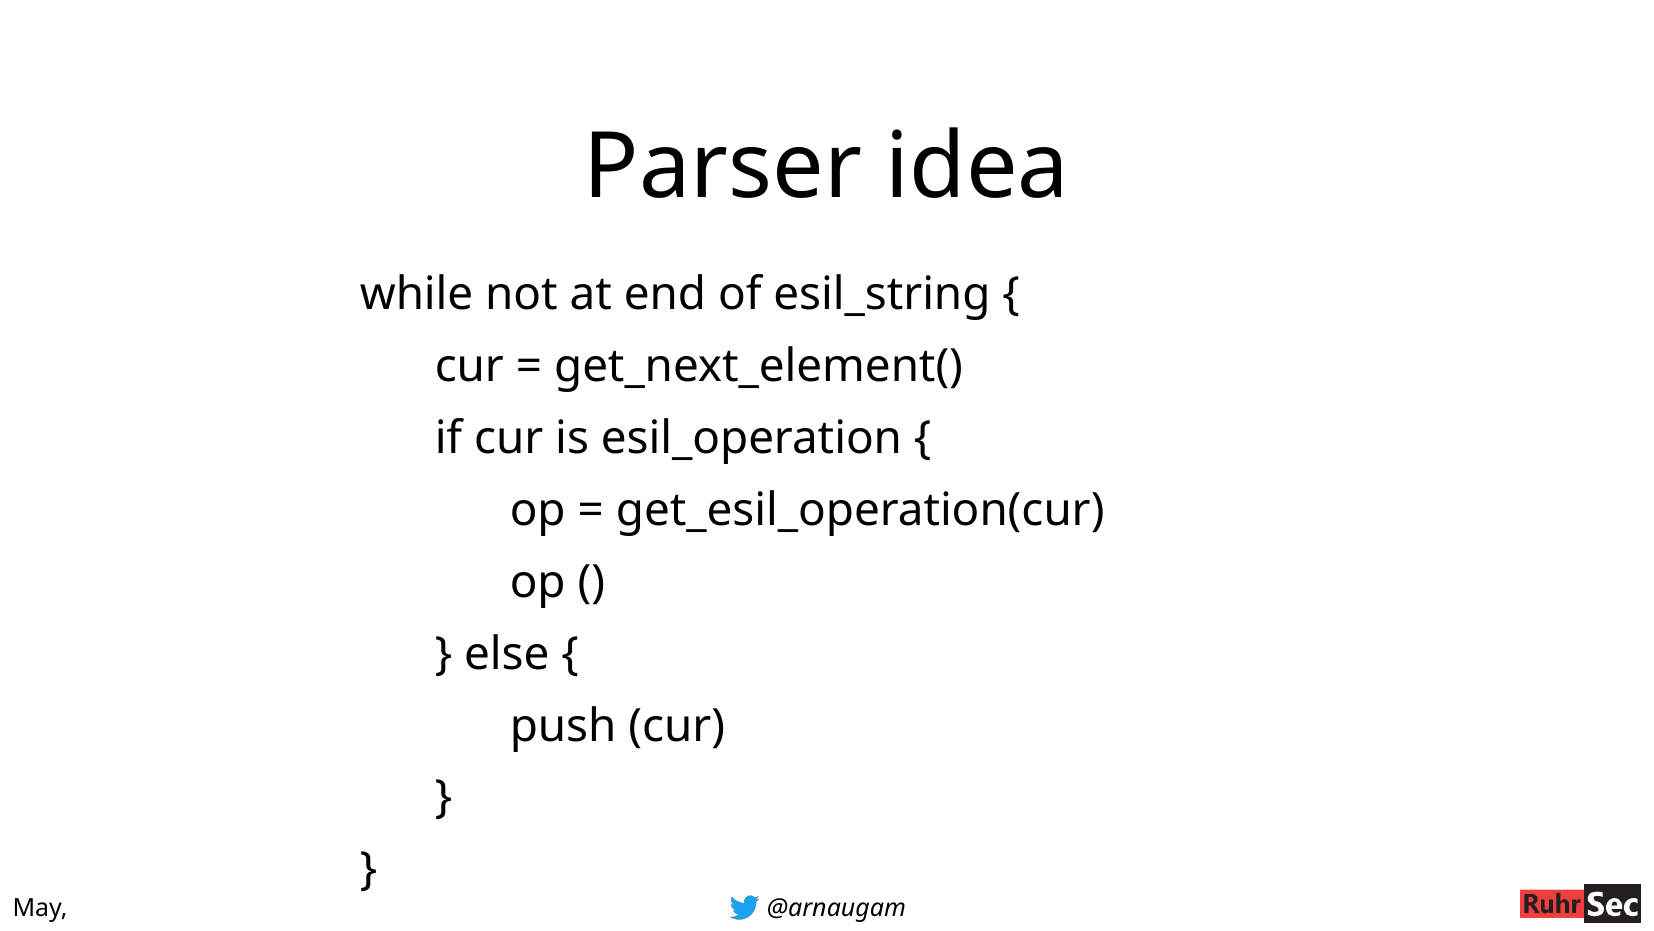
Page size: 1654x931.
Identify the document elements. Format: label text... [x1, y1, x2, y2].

picture [721, 884, 768, 931]
text_box while not at end of esil_string { cur = get_next_element() if cur is esil_operation { op = get_esil_operation(cur) op () } else { push (cur) } } [345, 244, 1295, 811]
title Parser idea [82, 84, 1571, 240]
picture [1520, 884, 1641, 923]
